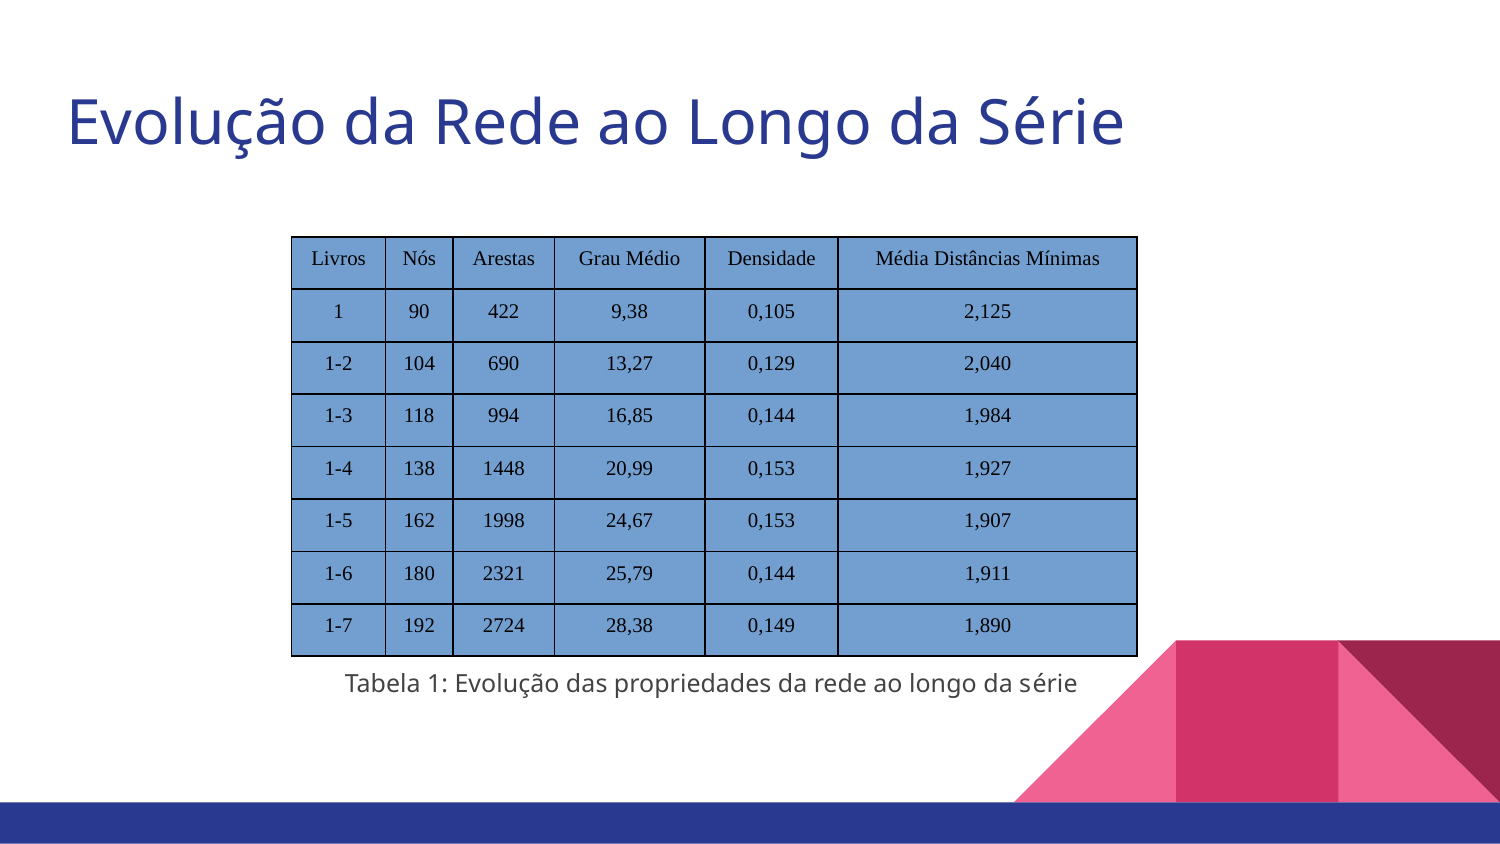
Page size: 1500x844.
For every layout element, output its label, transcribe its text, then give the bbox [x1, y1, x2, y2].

table_cell 16,85 [555, 395, 704, 446]
table_cell 138 [386, 447, 452, 498]
table_cell 24,67 [555, 500, 704, 551]
table_cell 994 [454, 395, 554, 446]
title Evolução da Rede ao Longo da Série [51, 67, 1449, 167]
table_cell 0,105 [706, 290, 837, 341]
table_cell 2,040 [839, 343, 1136, 393]
table_cell 180 [386, 552, 452, 603]
table_cell 2321 [454, 552, 554, 603]
table_cell 25,79 [555, 552, 704, 603]
table_header Grau Médio [555, 238, 704, 288]
table_cell 20,99 [555, 447, 704, 498]
table_cell 1,984 [839, 395, 1136, 446]
table_cell 162 [386, 500, 452, 551]
text_box Tabela 1: Evolução das propriedades da rede ao longo da série [291, 652, 1138, 729]
table_cell 1,907 [839, 500, 1136, 551]
table_cell 1,927 [839, 447, 1136, 498]
table_cell 2724 [454, 605, 554, 652]
table_cell 0,153 [706, 500, 837, 551]
table_header Densidade [706, 238, 837, 288]
table_cell 0,149 [706, 605, 837, 652]
table_cell 1 [292, 290, 385, 341]
table_cell 192 [386, 605, 452, 652]
table_cell 1-7 [292, 605, 385, 652]
table_cell 690 [454, 343, 554, 393]
table_cell 118 [386, 395, 452, 446]
table_header Nós [386, 238, 452, 288]
table_header Livros [292, 238, 385, 288]
table_cell 2,125 [839, 290, 1136, 341]
table_cell 13,27 [555, 343, 704, 393]
table_cell 422 [454, 290, 554, 341]
table_cell 0,144 [706, 395, 837, 446]
table_cell 1-6 [292, 552, 385, 603]
table_cell 0,144 [706, 552, 837, 603]
table_cell 1,890 [839, 605, 1136, 652]
table_cell 0,153 [706, 447, 837, 498]
table_cell 104 [386, 343, 452, 393]
table_cell 1998 [454, 500, 554, 551]
table_cell 1448 [454, 447, 554, 498]
table_cell 1-4 [292, 447, 385, 498]
table_cell 0,129 [706, 343, 837, 393]
table_cell 1-3 [292, 395, 385, 446]
table_header Arestas [454, 238, 554, 288]
table_cell 1-2 [292, 343, 385, 393]
table_cell 90 [386, 290, 452, 341]
table_cell 9,38 [555, 290, 704, 341]
table_cell 1-5 [292, 500, 385, 551]
table_cell 28,38 [555, 605, 704, 652]
table_header Média Distâncias Mínimas [839, 238, 1136, 288]
table_cell 1,911 [839, 552, 1136, 603]
